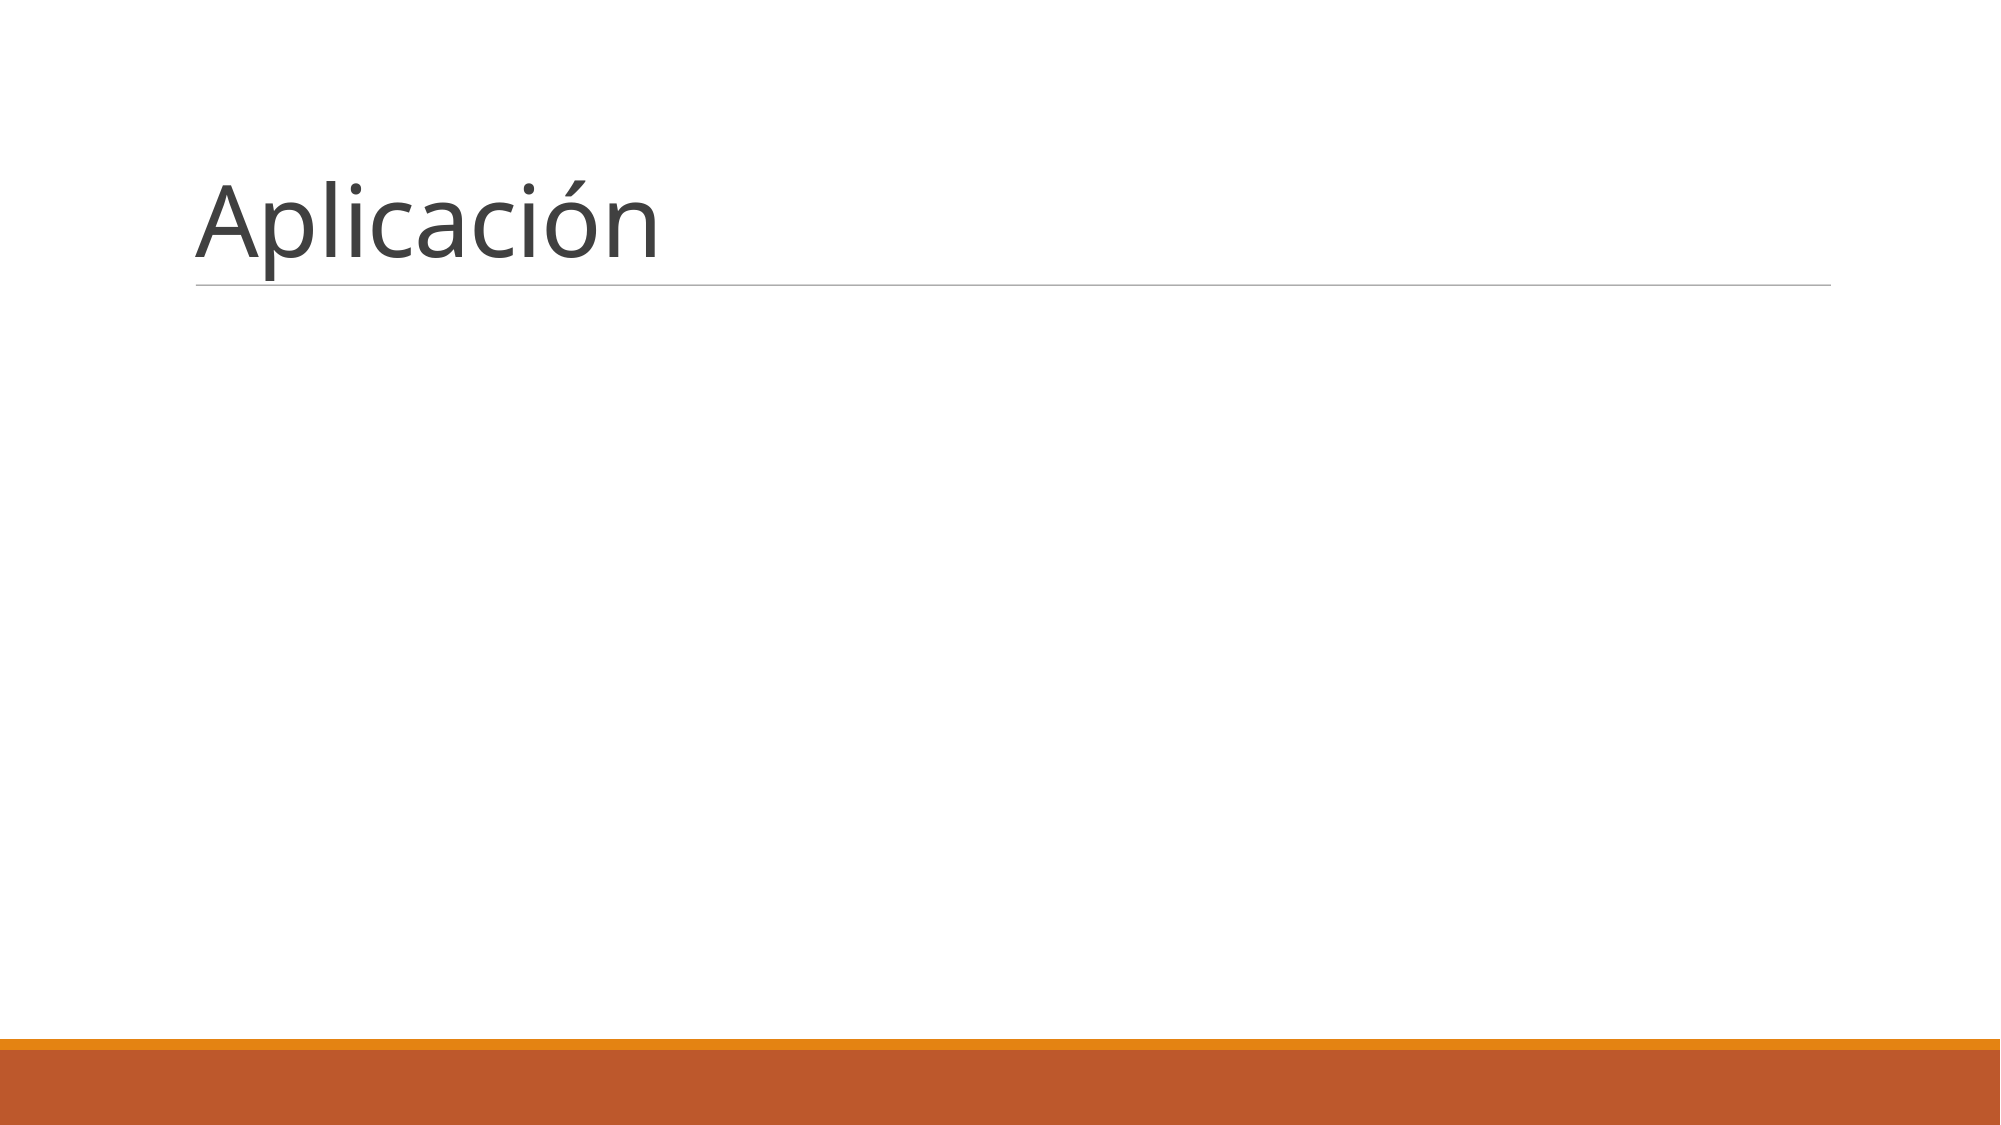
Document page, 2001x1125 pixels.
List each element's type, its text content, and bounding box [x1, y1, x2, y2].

title Aplicación [180, 47, 1830, 285]
